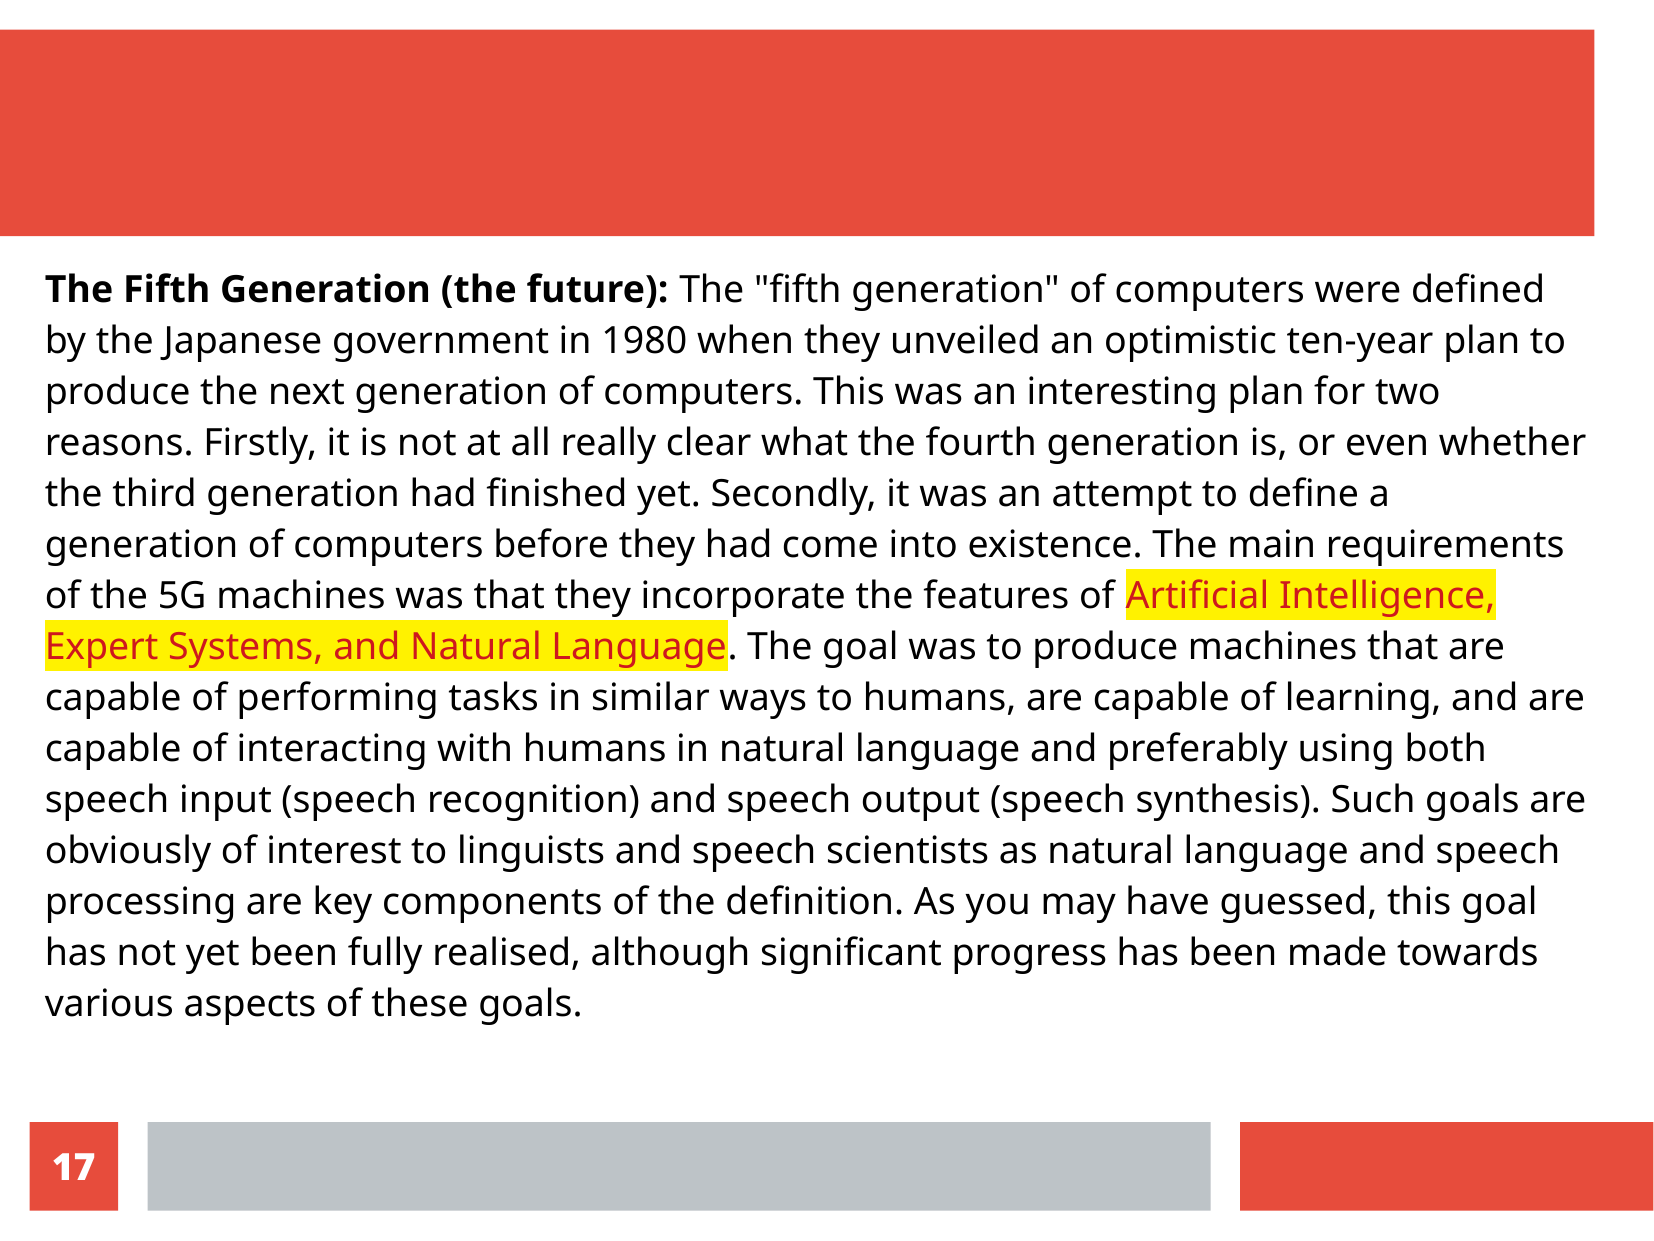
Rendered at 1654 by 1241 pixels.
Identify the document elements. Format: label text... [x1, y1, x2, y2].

text_box The Fifth Generation (the future): The "fifth generation" of computers were defined by the Japanese government in 1980 when they unveiled an optimistic ten-year plan to produce the next generation of computers. This was an interesting plan for two reasons. Firstly, it is not at all really clear what the fourth generation is, or even whether the third generation had finished yet. Secondly, it was an attempt to define a generation of computers before they had come into existence. The main requirements of the 5G machines was that they incorporate the features of Artificial Intelligence, Expert Systems, and Natural Language. The goal was to produce machines that are capable of performing tasks in similar ways to humans, are capable of learning, and are capable of interacting with humans in natural language and preferably using both speech input (speech recognition) and speech output (speech synthesis). Such goals are obviously of interest to linguists and speech scientists as natural language and speech processing are key components of the definition. As you may have guessed, this goal has not yet been fully realised, although significant progress has been made towards various aspects of these goals. [30, 255, 1606, 1021]
